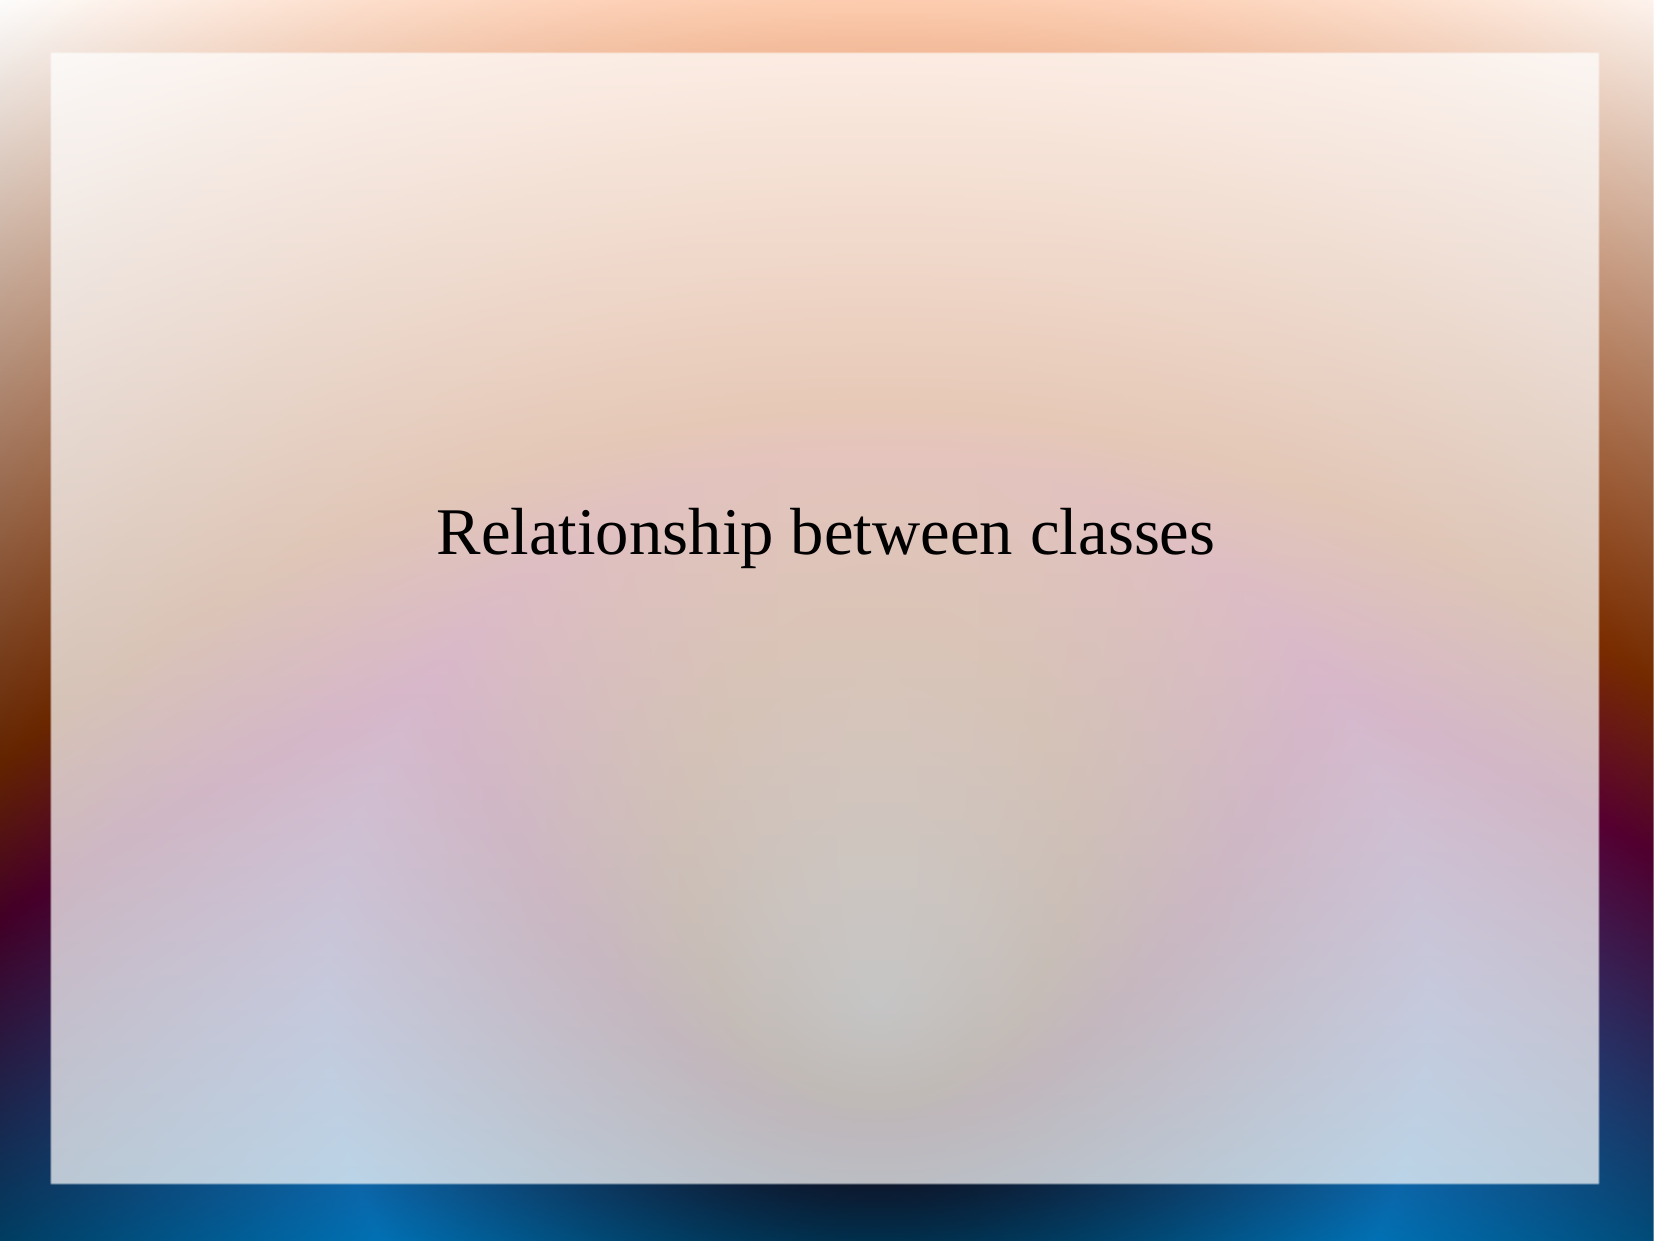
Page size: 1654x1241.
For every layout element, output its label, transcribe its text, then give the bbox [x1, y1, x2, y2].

picture [0, 0, 1654, 1241]
subtitle Relationship between classes [82, 55, 1571, 1010]
